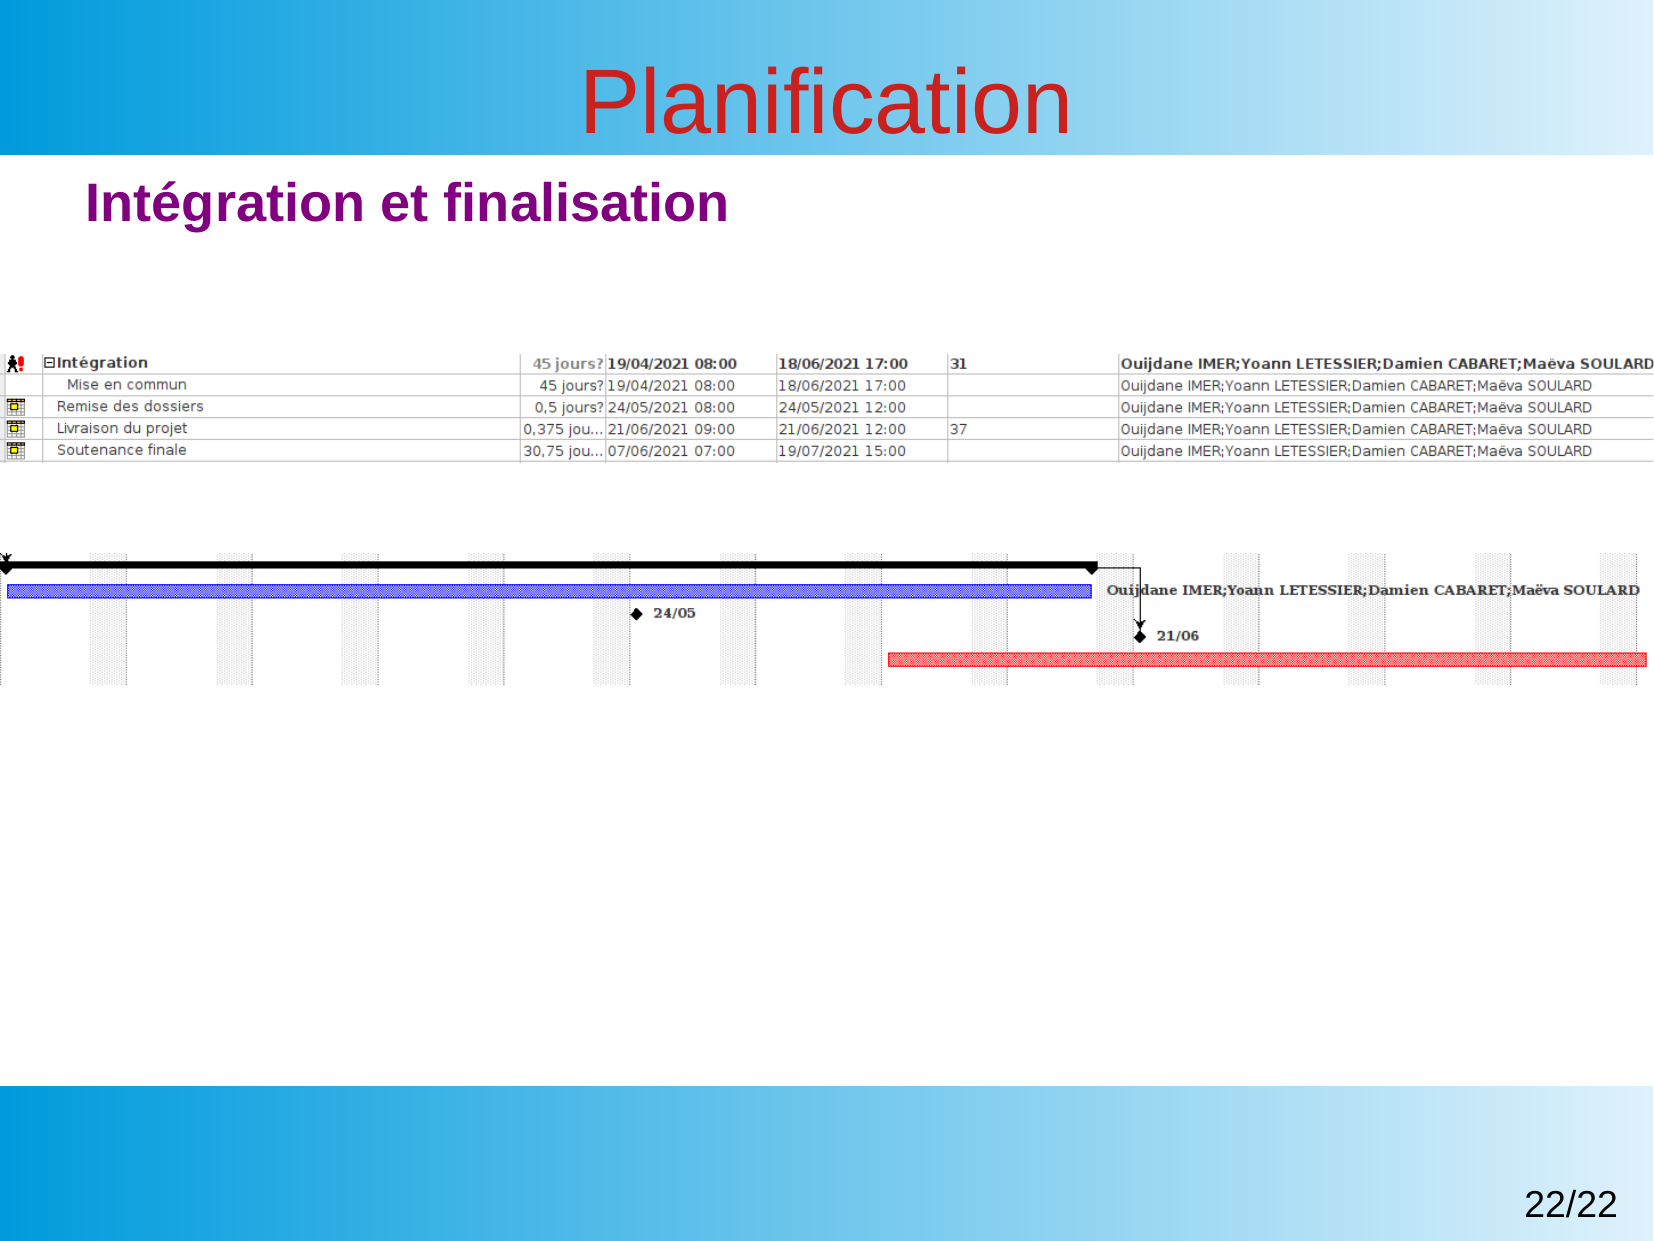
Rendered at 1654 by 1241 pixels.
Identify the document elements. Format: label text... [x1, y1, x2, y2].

text_box Intégration et finalisation [70, 165, 792, 241]
picture [0, 553, 1654, 686]
text_box <numéro>/22 [1520, 1175, 1654, 1241]
title Planification [82, 49, 1571, 155]
picture [0, 354, 1654, 463]
